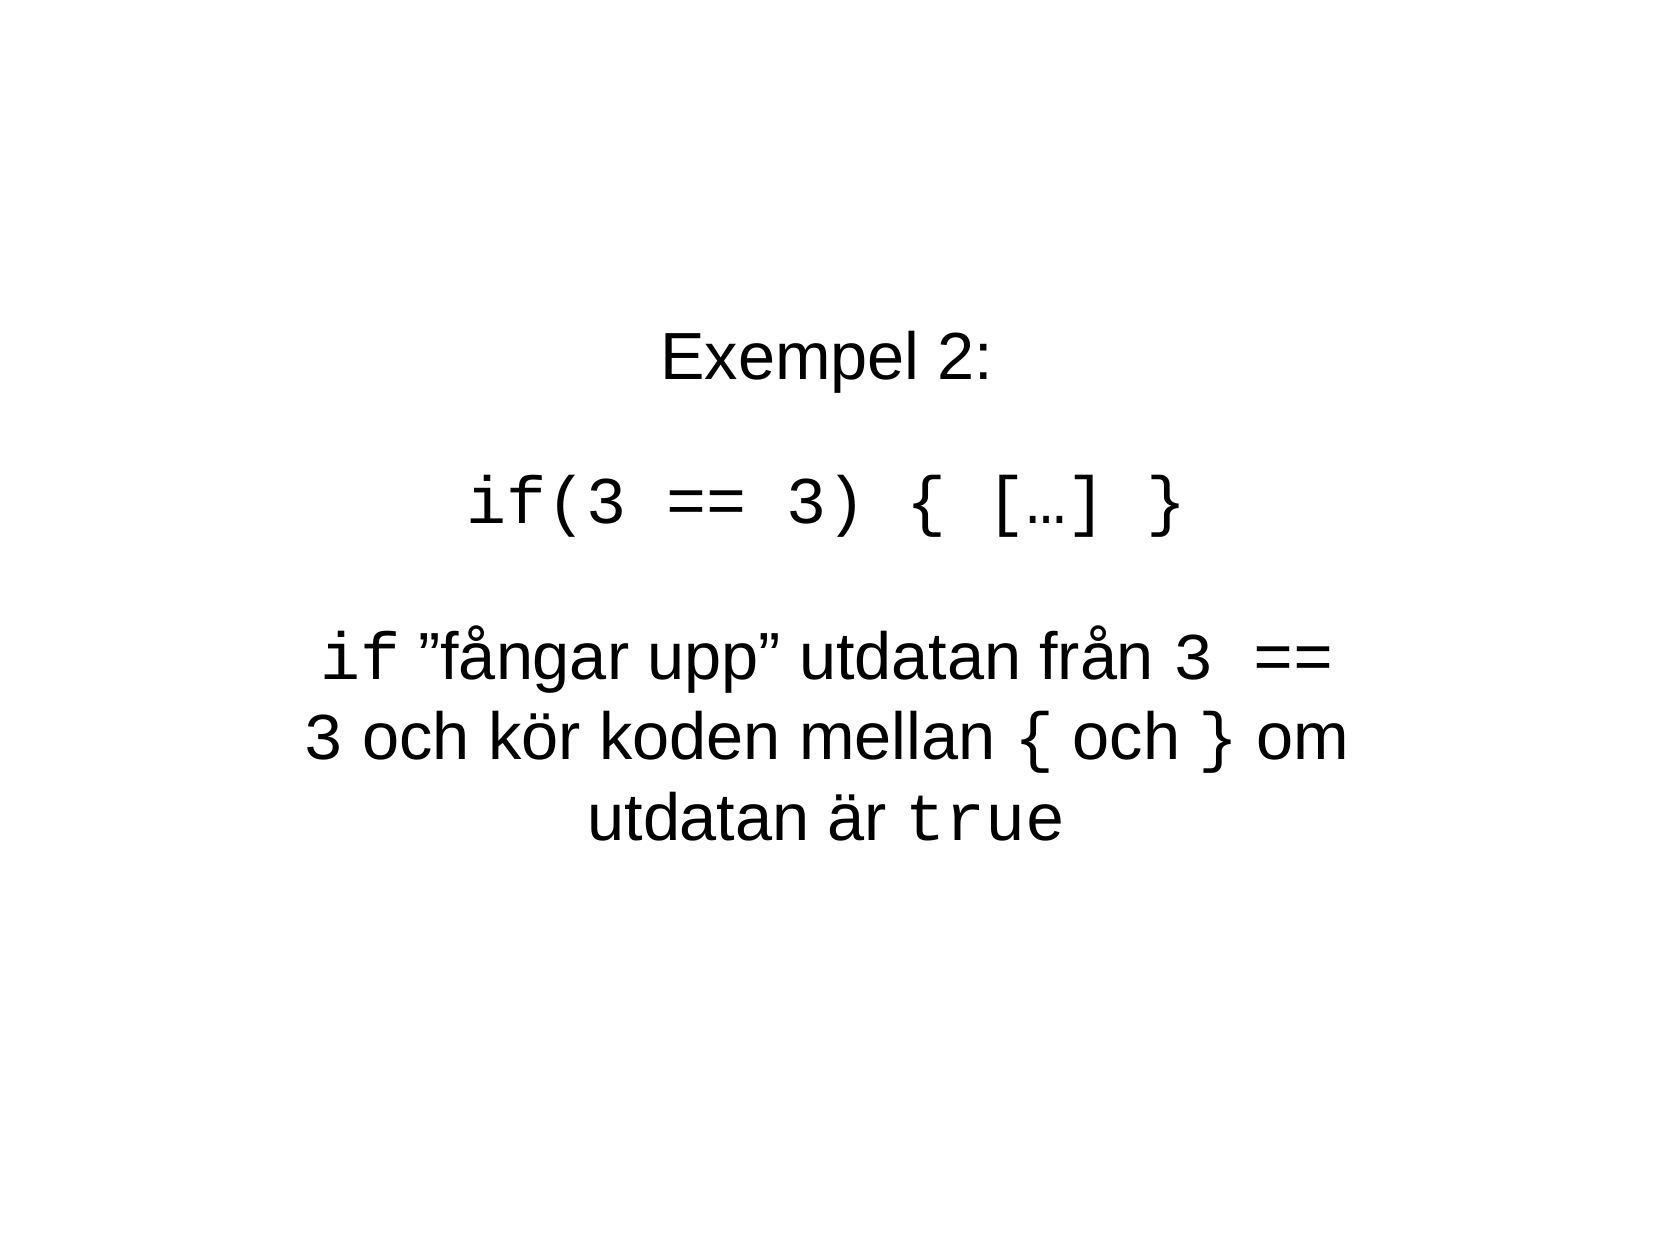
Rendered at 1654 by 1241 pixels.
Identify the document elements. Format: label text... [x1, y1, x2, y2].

subtitle Exempel 2: if(3 == 3) { […] } if ”fångar upp” utdatan från 3 == 3 och kör koden mellan { och } om utdatan är true [283, 318, 1371, 1010]
